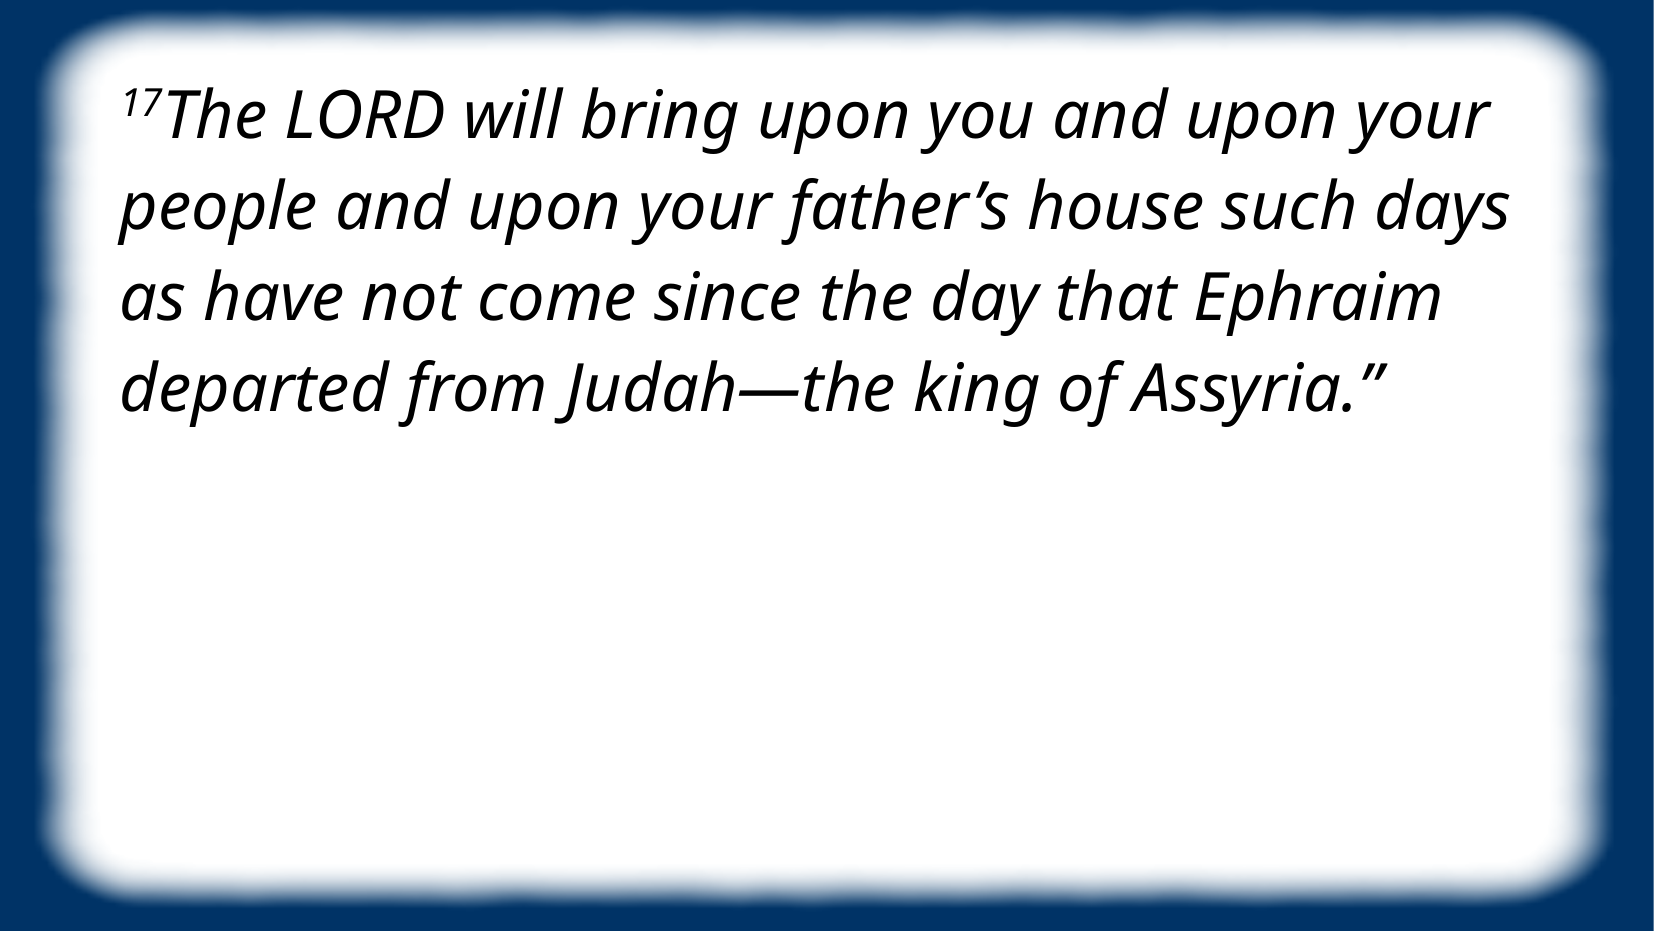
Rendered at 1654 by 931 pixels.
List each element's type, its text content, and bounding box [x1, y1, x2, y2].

text_box 17The LORD will bring upon you and upon your people and upon your father’s house such days as have not come since the day that Ephraim departed from Judah—the king of Assyria.” [105, 60, 1546, 585]
picture [0, 0, 1654, 931]
